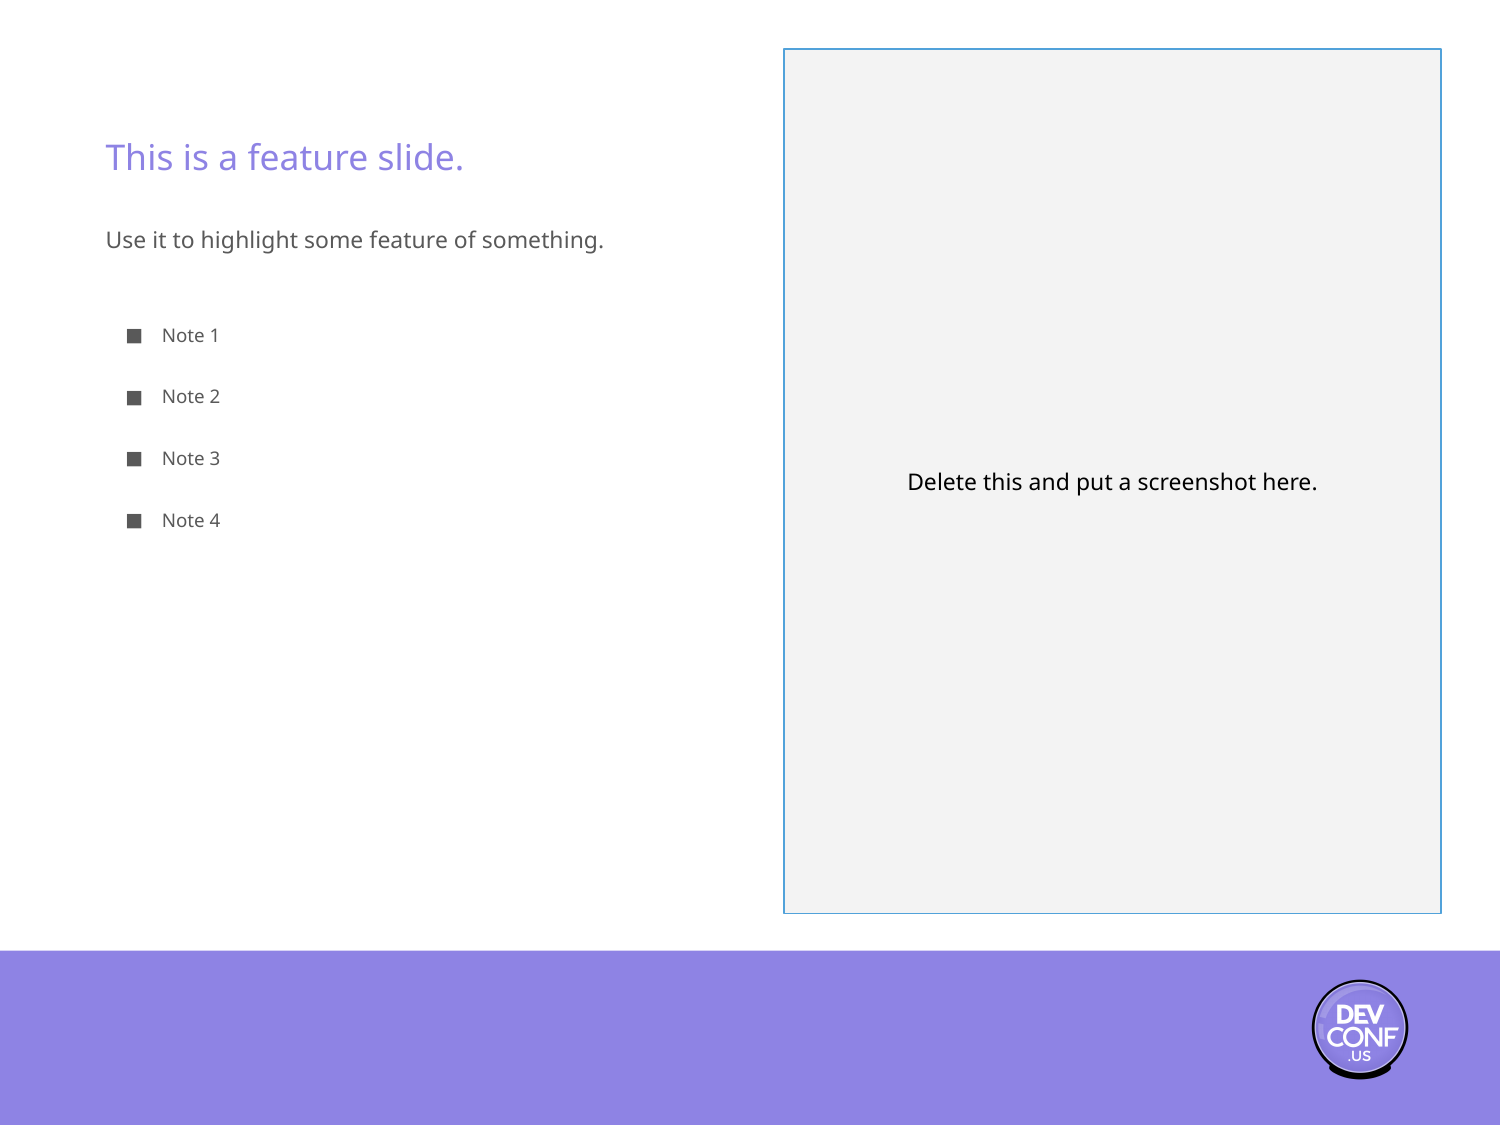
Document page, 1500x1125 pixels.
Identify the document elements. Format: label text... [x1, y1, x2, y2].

text_box Delete this and put a screenshot here. [784, 48, 1442, 914]
list Note 1 Note 2 Note 3 Note 4 [105, 315, 713, 893]
subtitle Use it to highlight some feature of something. [105, 218, 713, 277]
picture [1305, 974, 1415, 1084]
title This is a feature slide. [105, 93, 713, 218]
